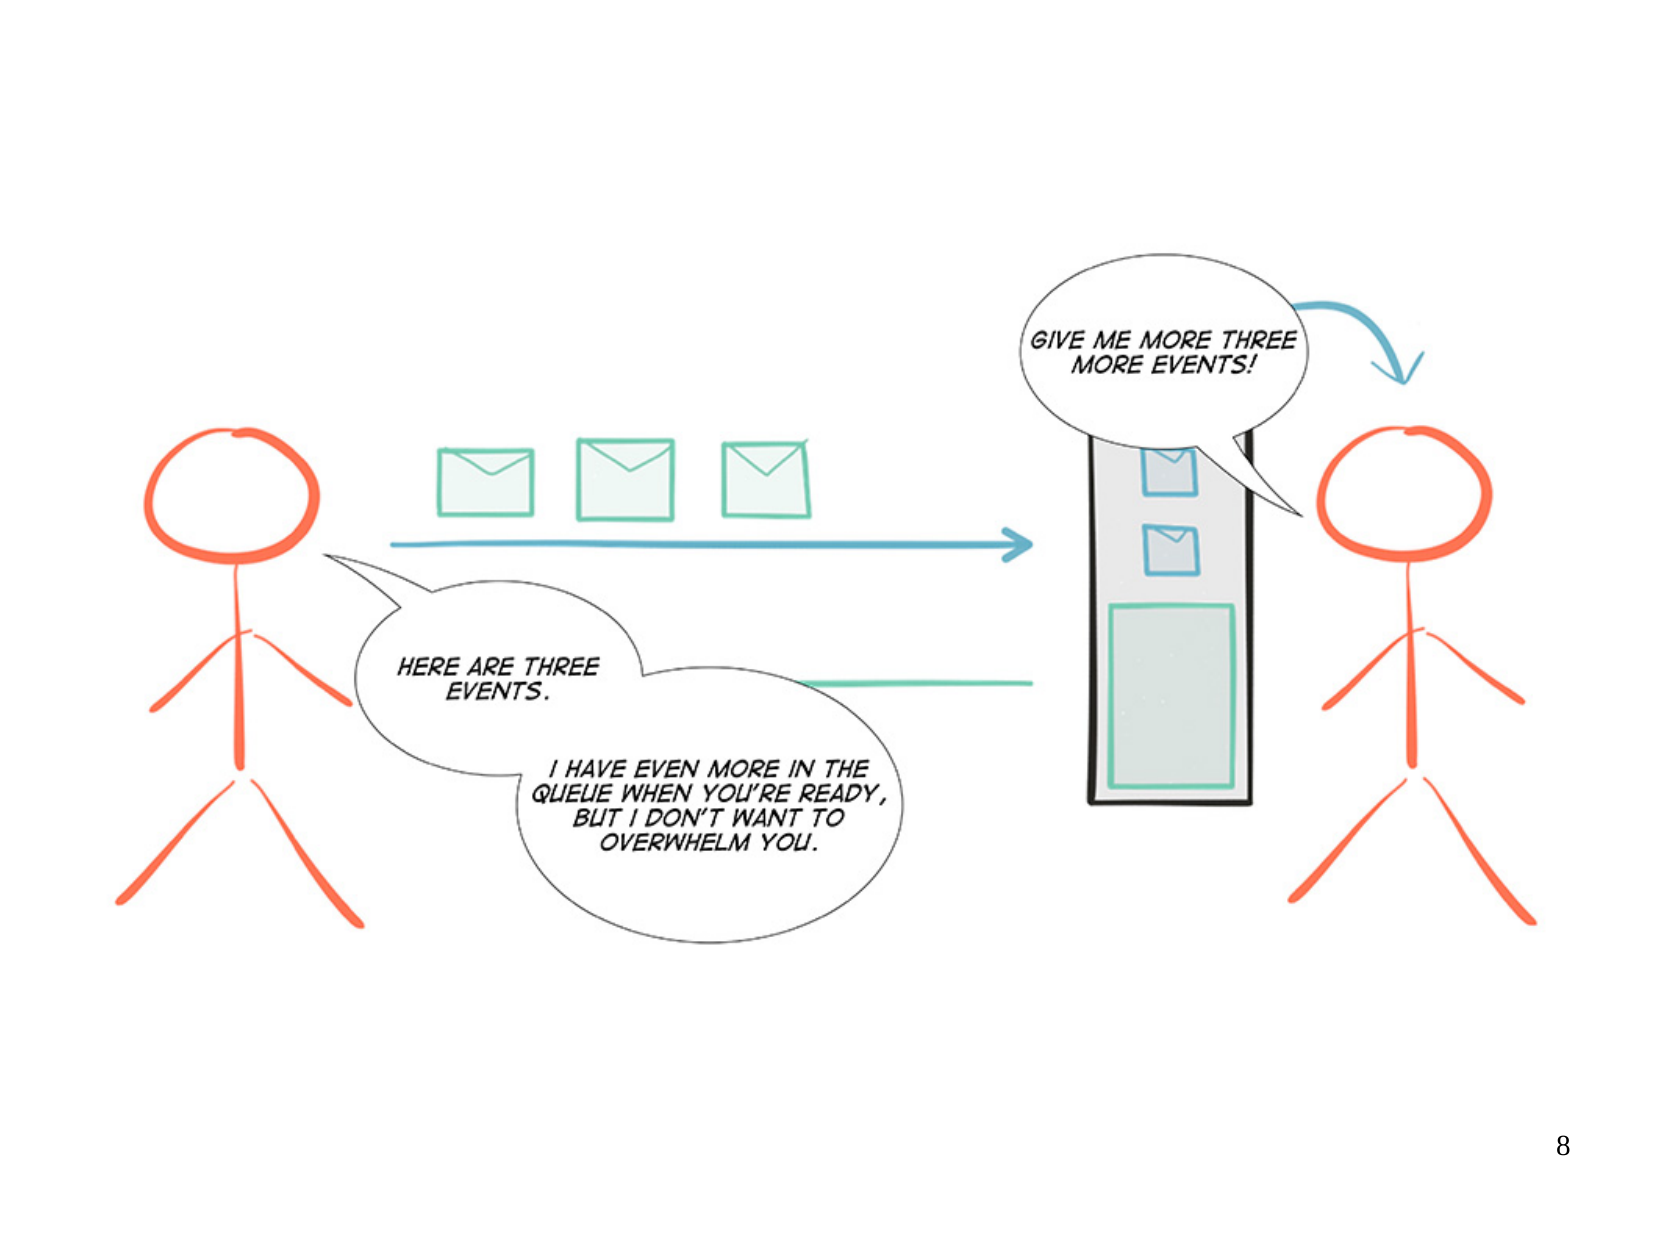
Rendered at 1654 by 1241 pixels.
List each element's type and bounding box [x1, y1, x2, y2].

picture [45, 119, 1608, 1109]
